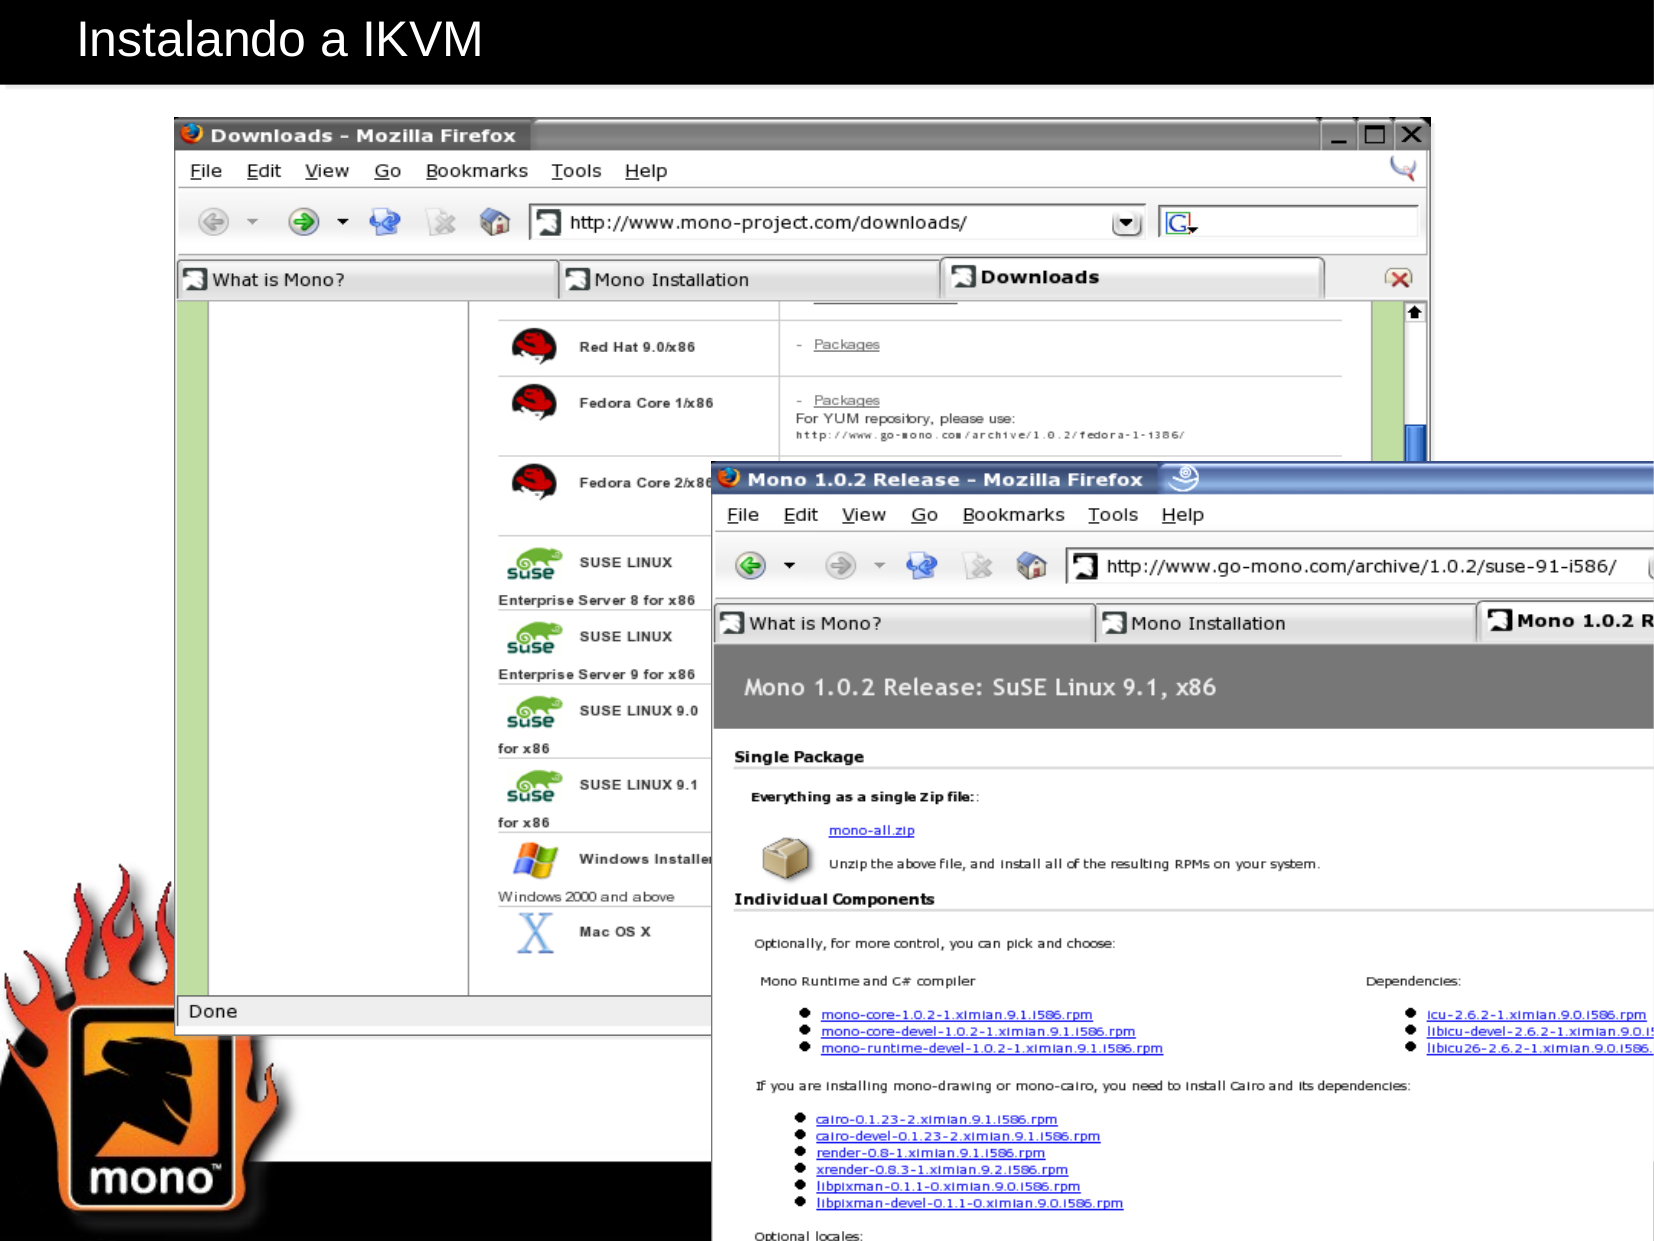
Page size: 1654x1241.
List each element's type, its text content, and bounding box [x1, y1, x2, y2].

title Instalando a IKVM [76, 0, 1488, 83]
picture [0, 85, 1654, 1241]
